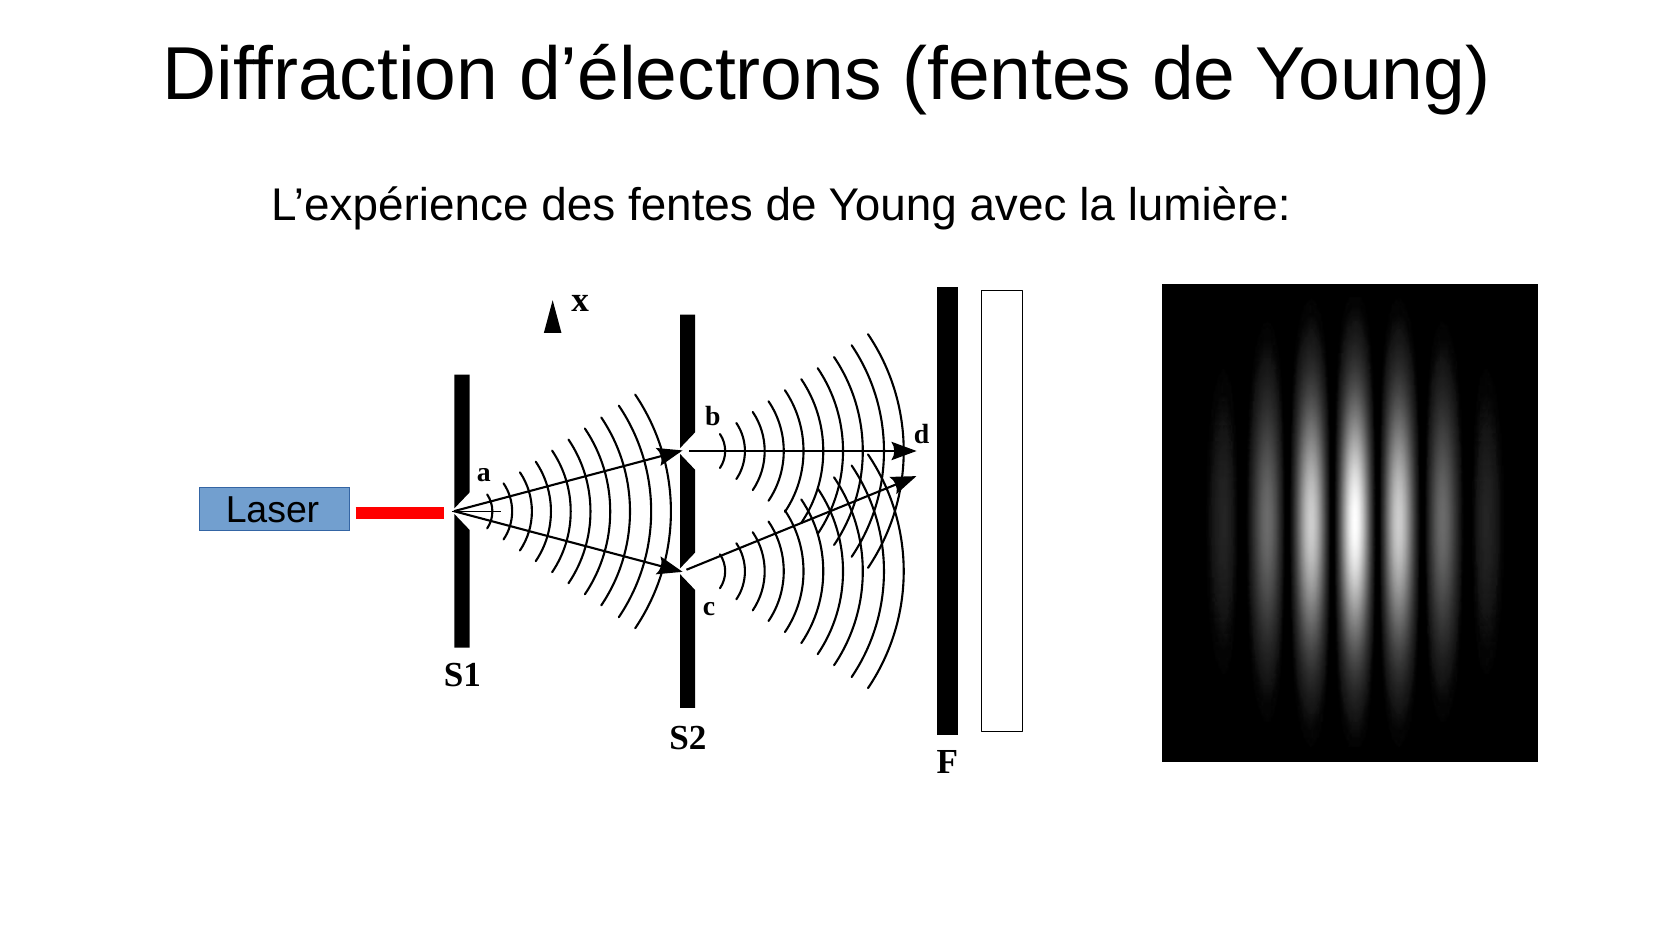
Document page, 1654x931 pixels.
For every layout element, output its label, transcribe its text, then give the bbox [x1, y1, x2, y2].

text_box [335, 487, 350, 531]
title Diffraction d’électrons (fentes de Young) [82, 0, 1571, 152]
picture [418, 269, 1051, 796]
text_box [199, 487, 211, 531]
text_box L’expérience des fentes de Young avec la lumière: [256, 171, 1304, 238]
text_box Laser [211, 481, 335, 651]
picture [1162, 284, 1538, 762]
